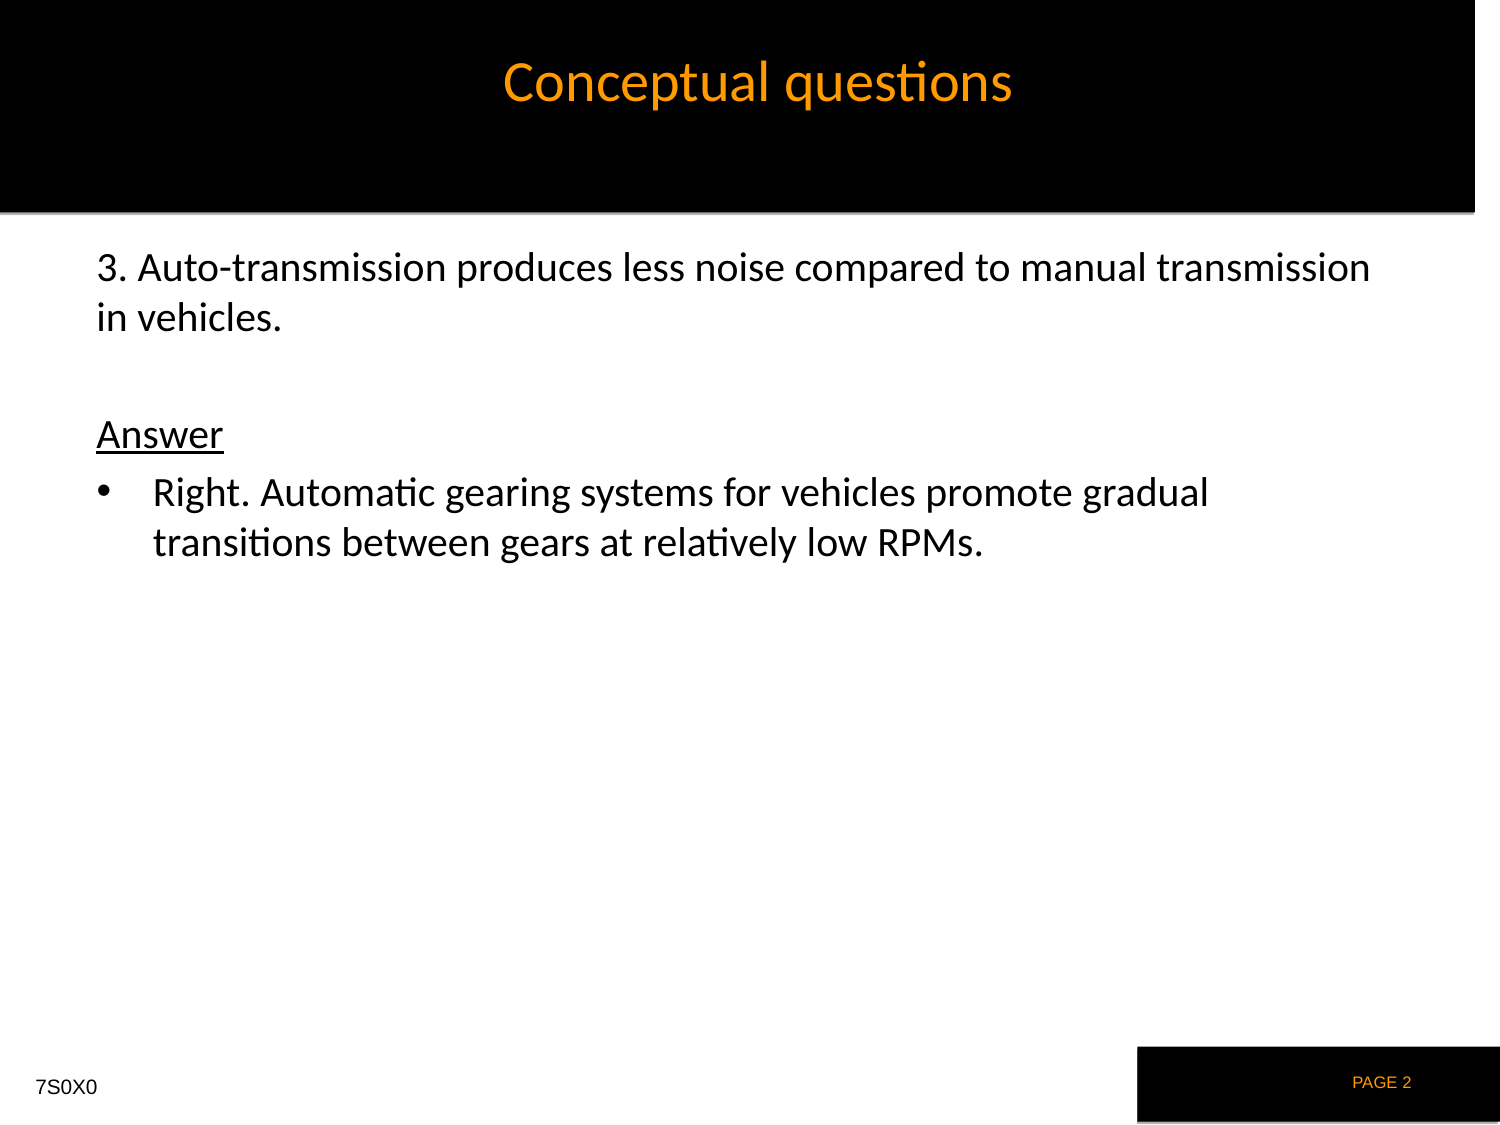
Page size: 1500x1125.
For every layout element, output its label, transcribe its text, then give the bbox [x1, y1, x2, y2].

list 3. Auto-transmission produces less noise compared to manual transmission in vehicles. Answer Right. Automatic gearing systems for vehicles promote gradual transitions between gears at relatively low RPMs. [81, 232, 1394, 882]
text_box 7S0X0 [35, 1070, 626, 1102]
text_box PAGE 2 [1352, 1066, 1453, 1098]
text_box [0, 0, 1475, 213]
title Conceptual questions [100, 35, 1417, 187]
text_box [1137, 1046, 1500, 1122]
